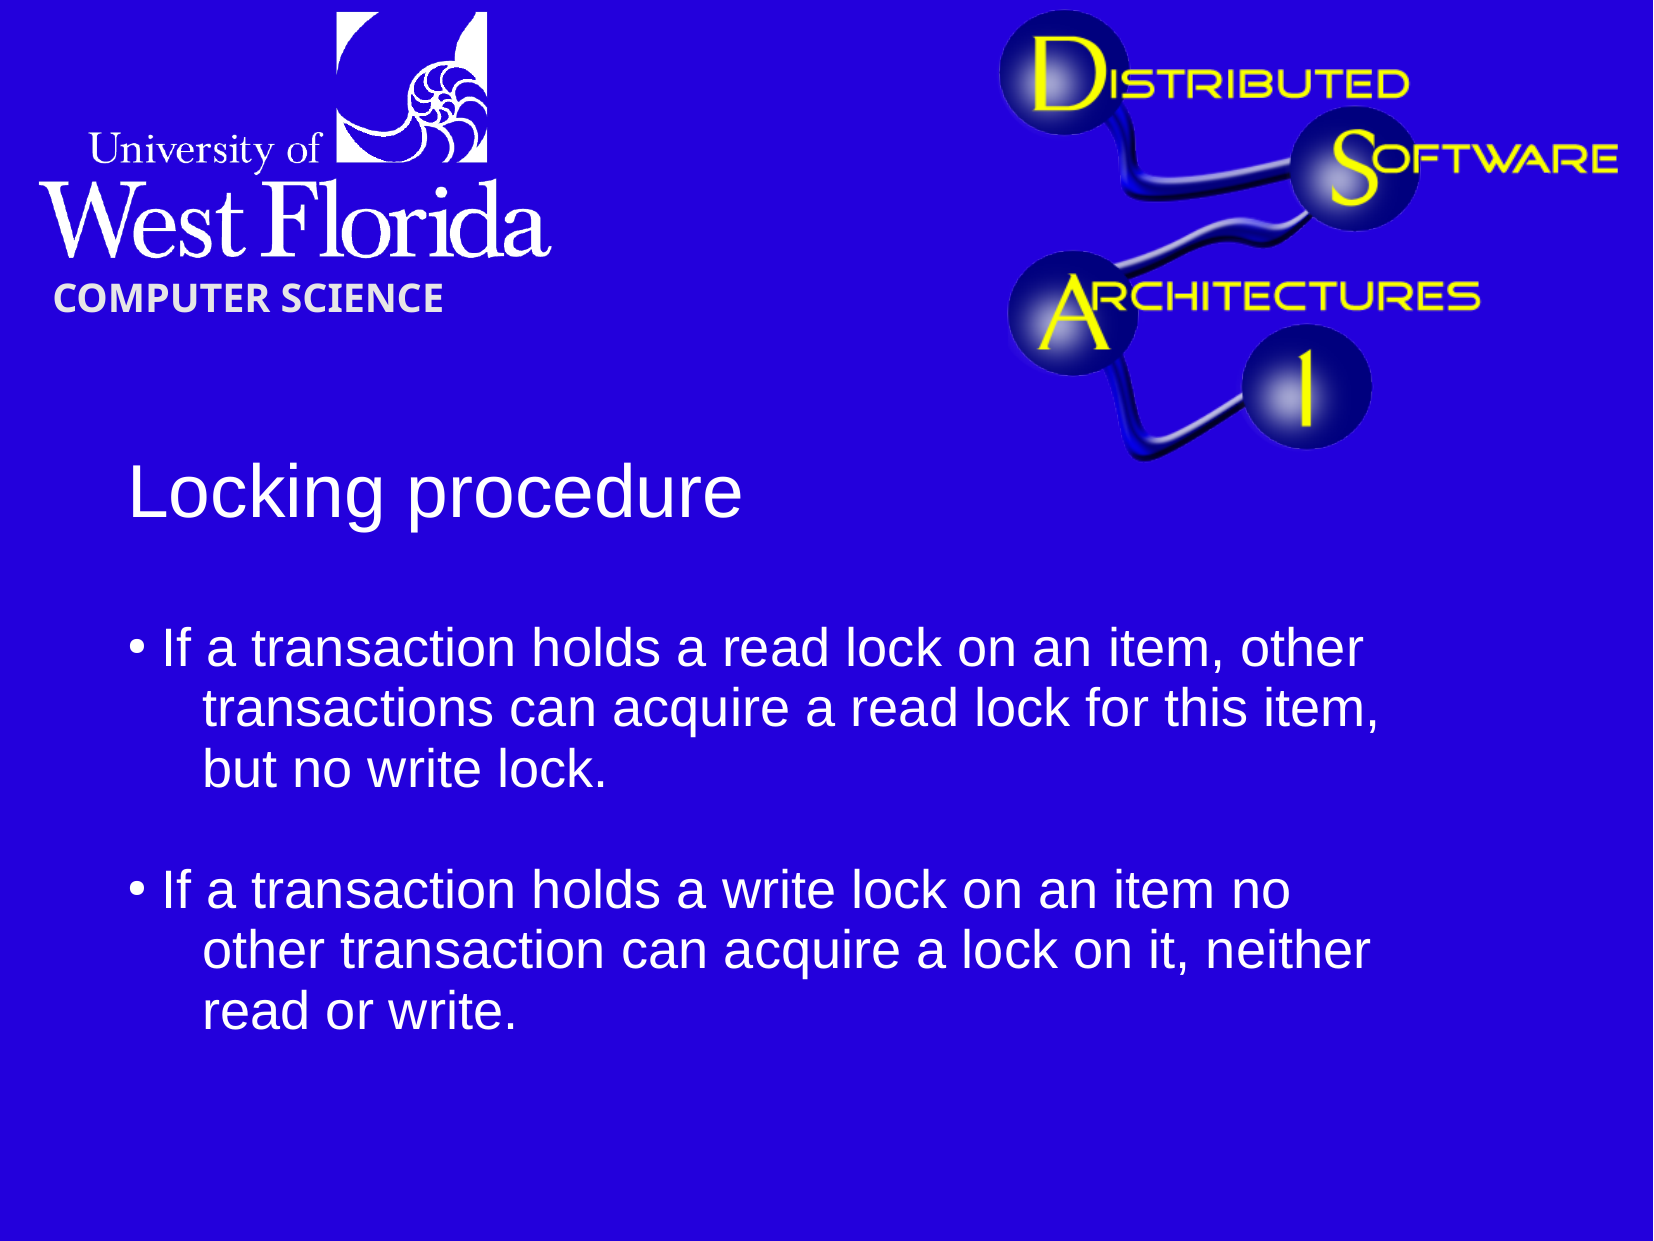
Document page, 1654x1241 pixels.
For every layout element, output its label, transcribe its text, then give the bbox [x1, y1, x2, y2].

picture [910, 0, 1653, 506]
text_box Locking procedure If a transaction holds a read lock on an item, other transactions can acquire a read lock for this item, but no write lock. If a transaction holds a write lock on an item no other transaction can acquire a lock on it, neither read or write. [112, 441, 1426, 1165]
picture [37, 0, 559, 262]
text_box COMPUTER SCIENCE [37, 262, 563, 334]
